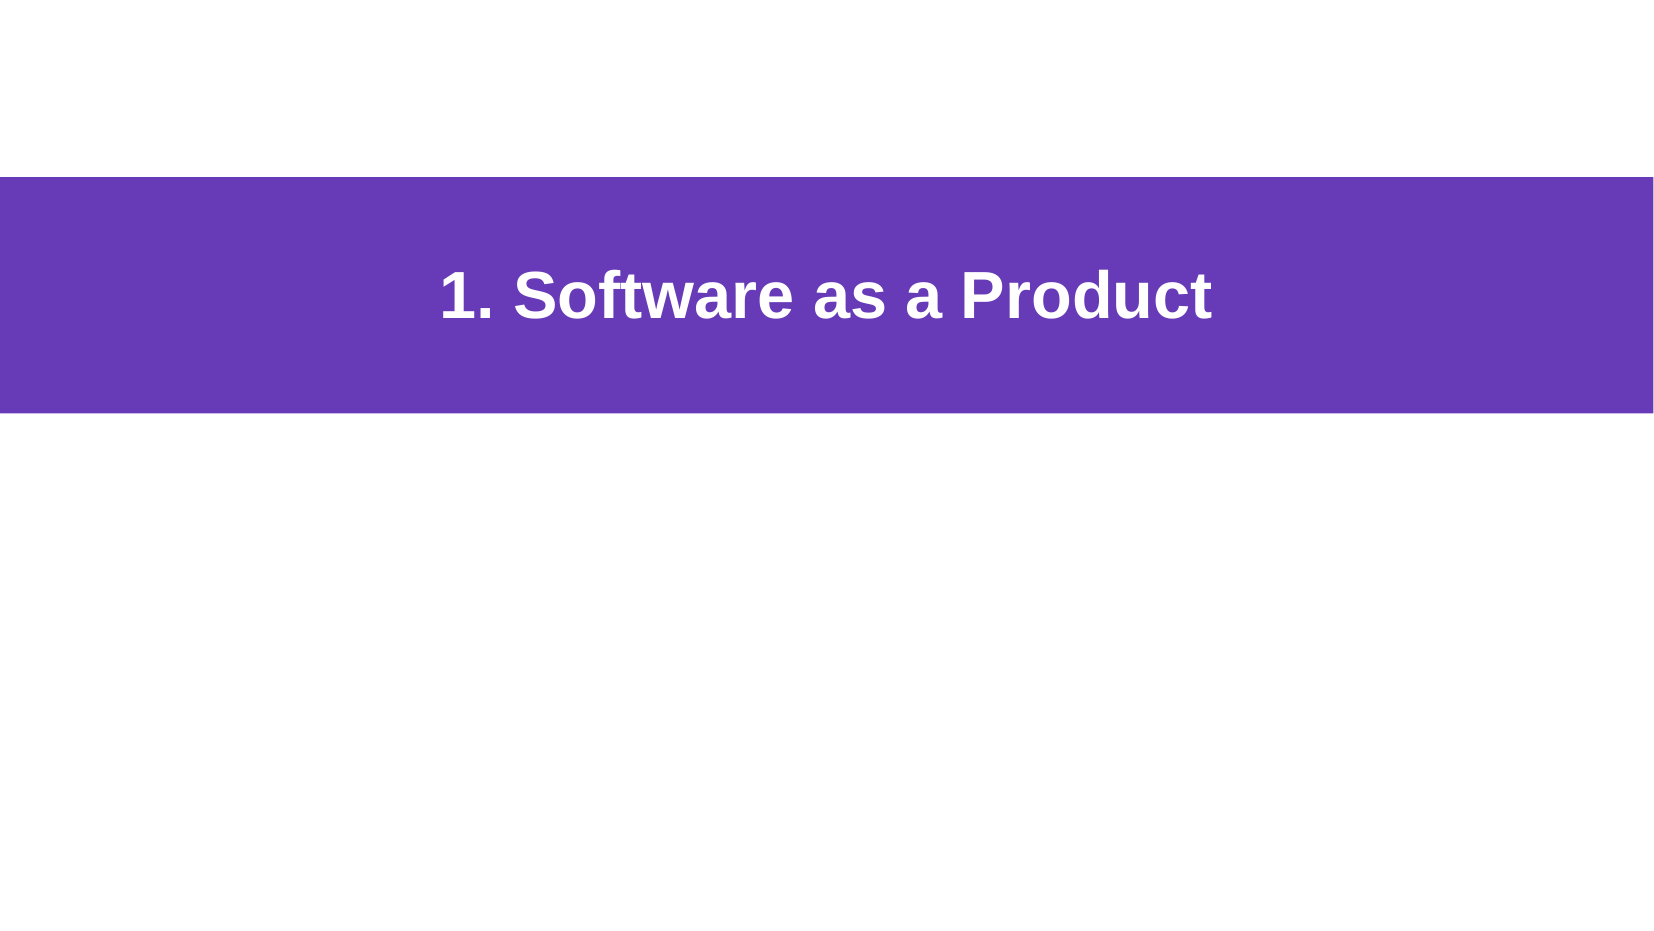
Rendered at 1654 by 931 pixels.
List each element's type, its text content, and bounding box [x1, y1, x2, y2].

title 1. Software as a Product [0, 177, 1654, 414]
